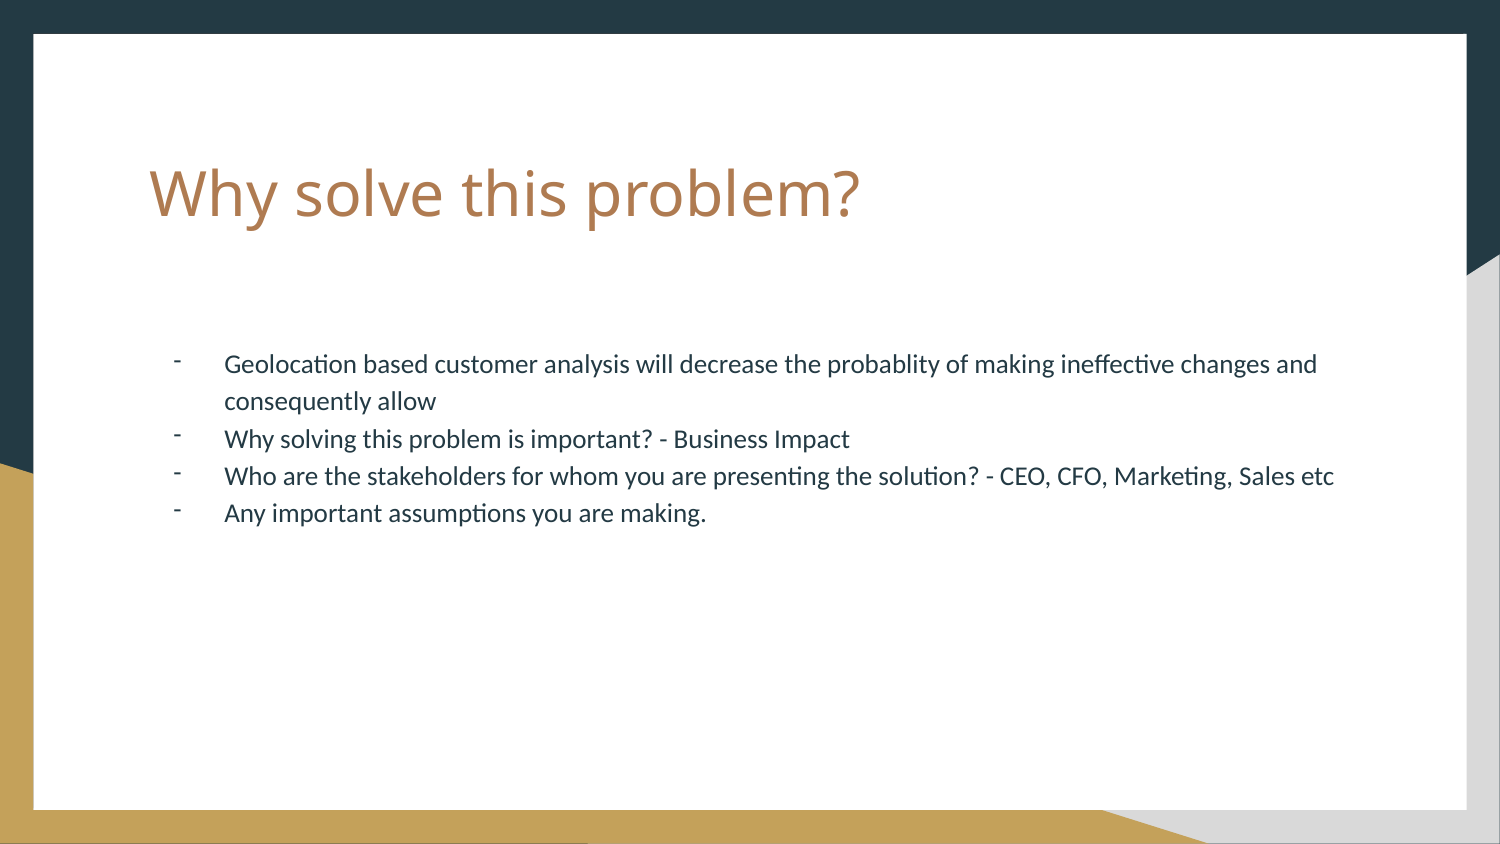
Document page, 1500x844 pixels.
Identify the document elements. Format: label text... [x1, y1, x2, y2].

list Geolocation based customer analysis will decrease the probablity of making ineffective changes and consequently allow Why solving this problem is important? - Business Impact Who are the stakeholders for whom you are presenting the solution? - CEO, CFO, Marketing, Sales etc Any important assumptions you are making. [134, 326, 1366, 729]
title Why solve this problem? [134, 138, 1366, 296]
